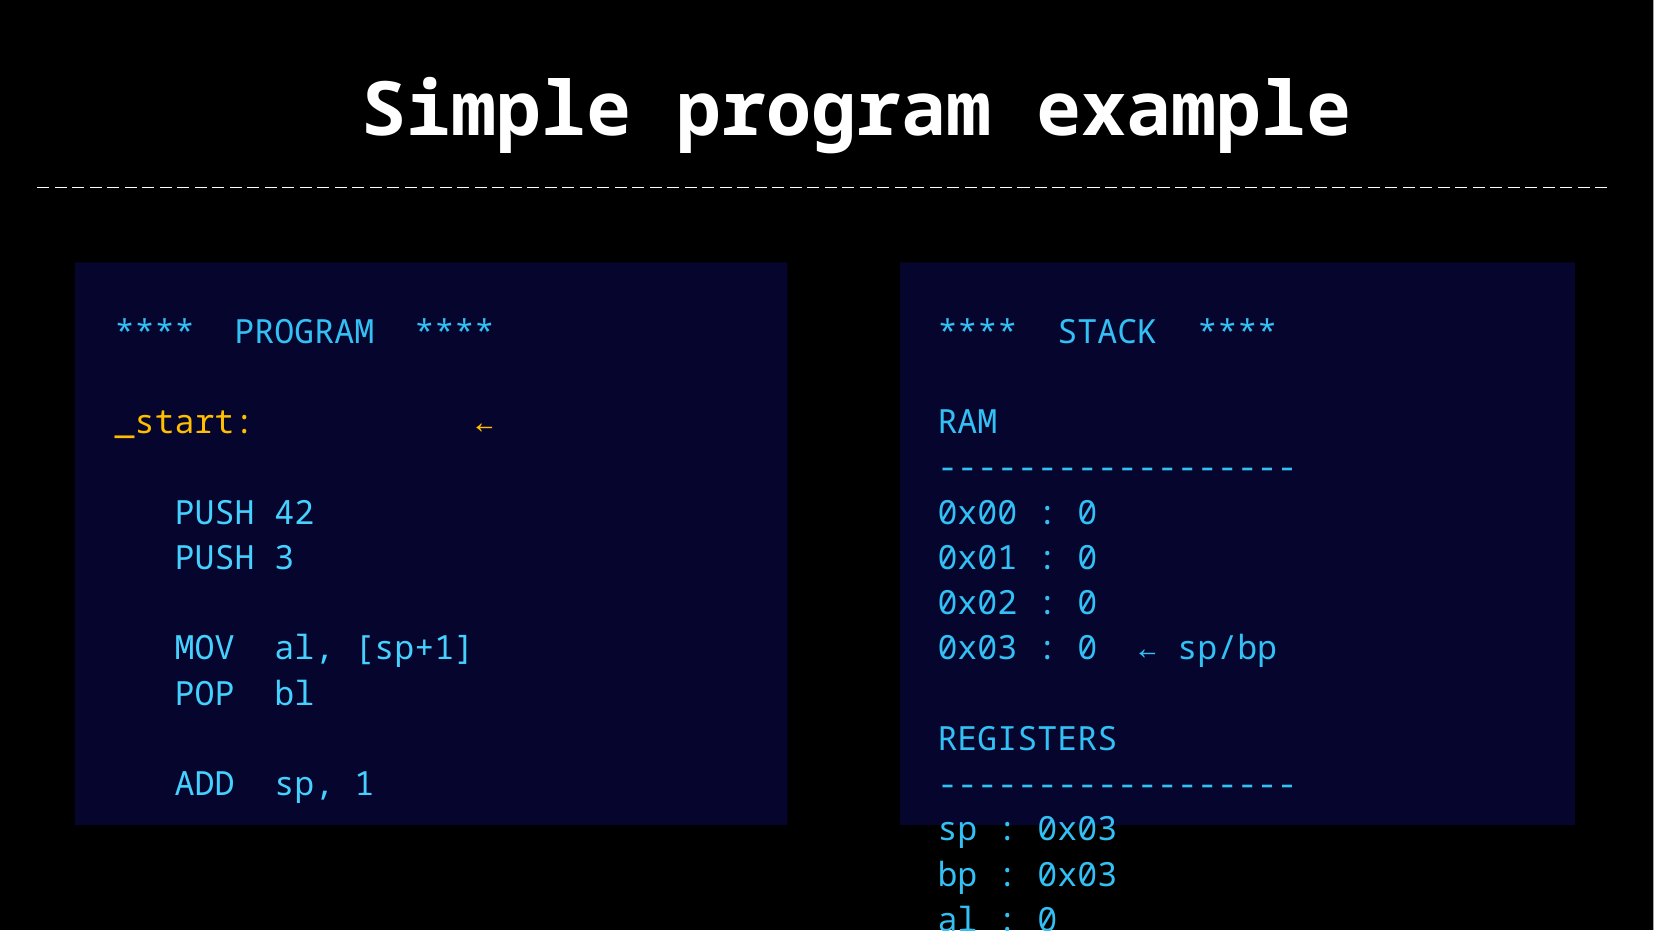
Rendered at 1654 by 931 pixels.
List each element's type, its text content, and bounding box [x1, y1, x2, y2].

text_box [1082, 819, 1090, 825]
text_box [74, 262, 788, 825]
text_box **** PROGRAM **** _start: ← PUSH 42 PUSH 3 MOV al, [sp+1] POP bl ADD sp, 1 [114, 262, 748, 802]
text_box [1042, 819, 1050, 825]
text_box **** STACK **** RAM ------------------ 0x00 : 0 0x01 : 0 0x02 : 0 0x03 : 0 ← sp/bp REGISTERS ------------------ sp : 0x03 bp : 0x03 al : 0 bl : 0 [937, 262, 1538, 802]
title Simple program example [112, 24, 1601, 188]
text_box [900, 262, 1576, 825]
